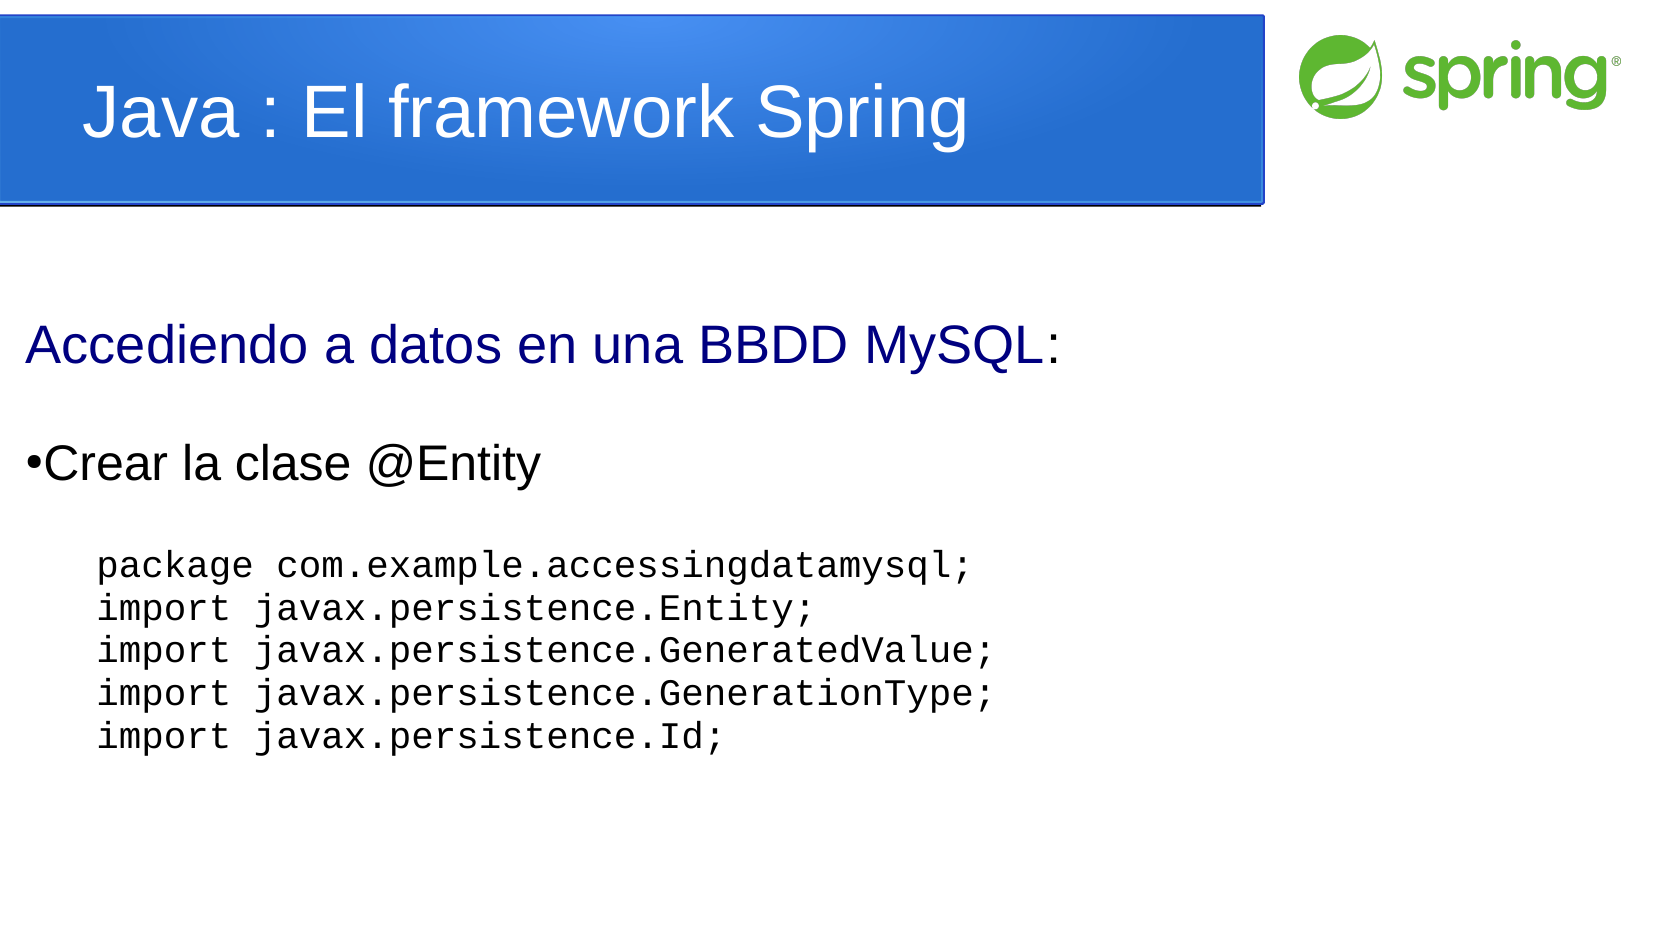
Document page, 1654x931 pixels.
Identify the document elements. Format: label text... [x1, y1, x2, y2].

title Java : El framework Spring [82, 35, 1235, 164]
picture [1299, 35, 1621, 119]
subtitle Accediendo a datos en una BBDD MySQL: Crear la clase @Entity package com.example.accessingdatamysql; import javax.persistence.Entity; import javax.persistence.GeneratedValue; import javax.persistence.GenerationType; import javax.persistence.Id; [25, 164, 1644, 931]
